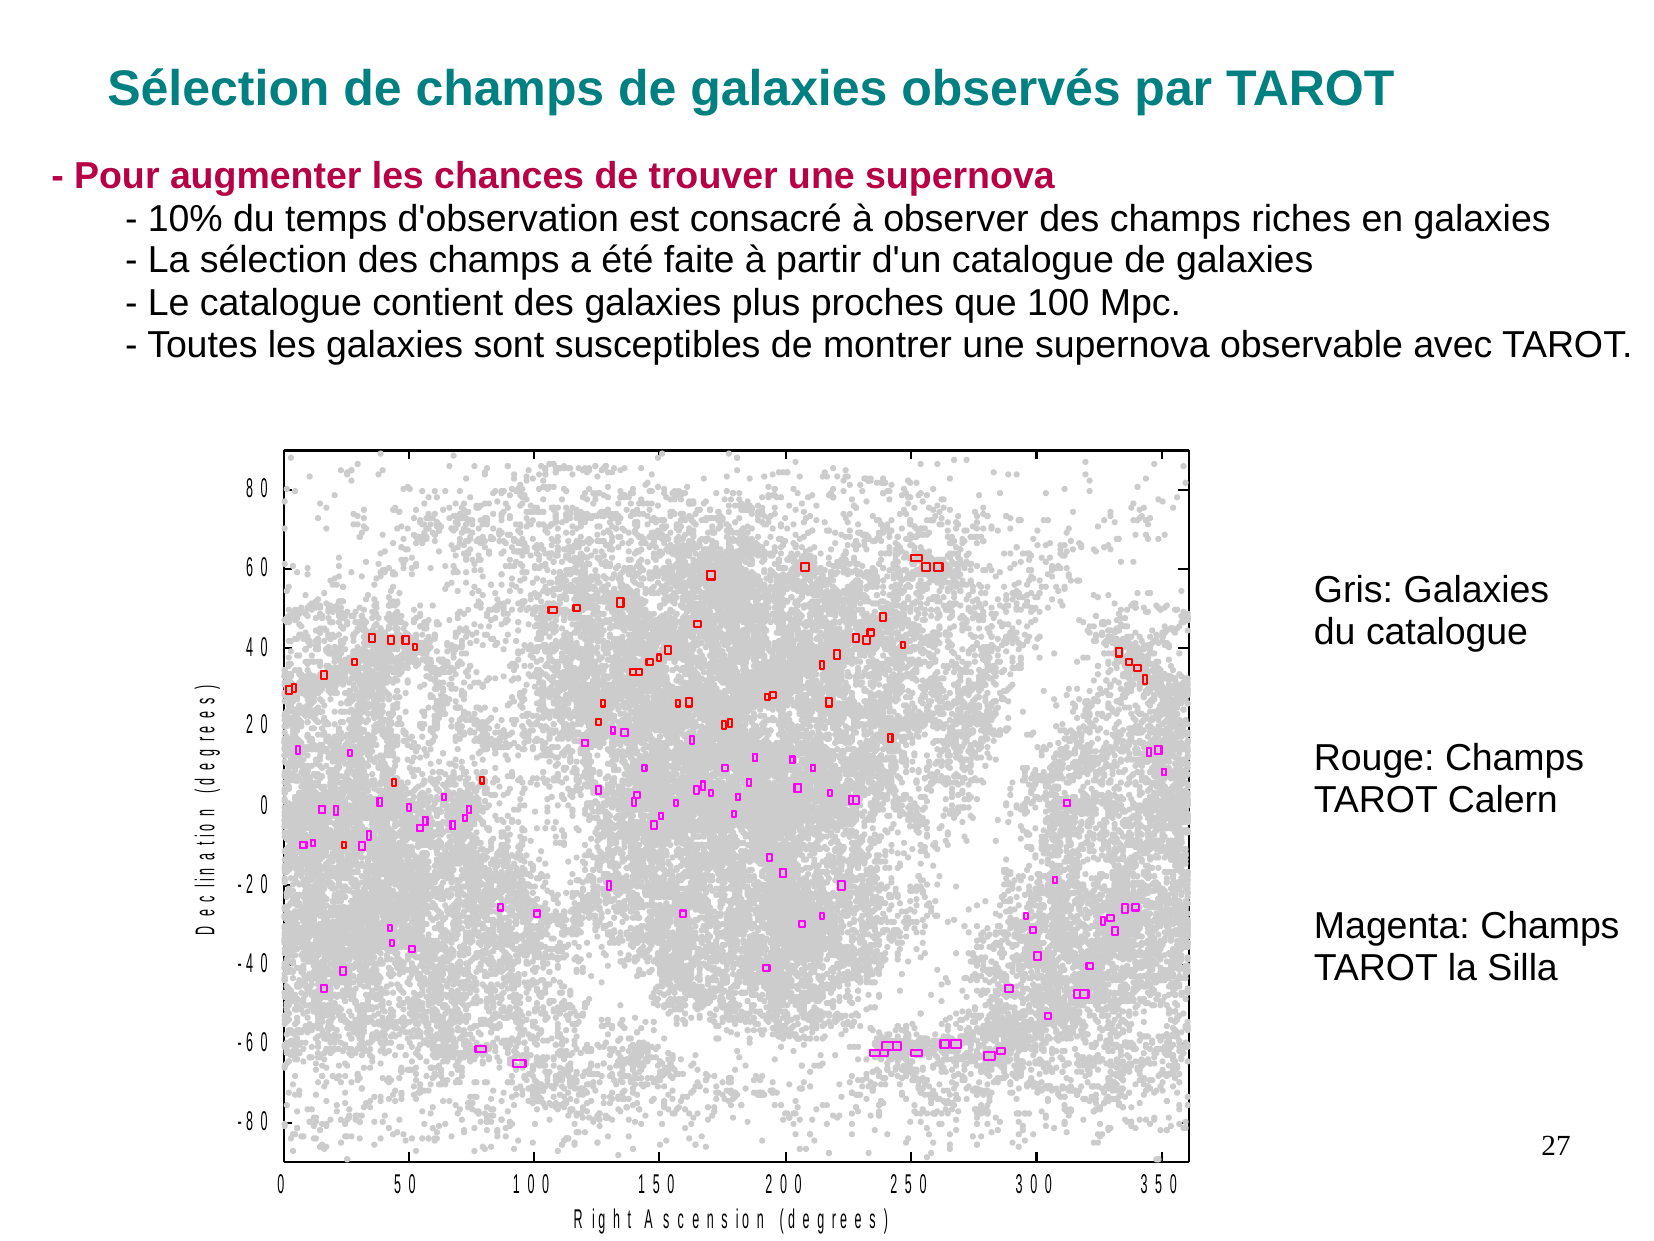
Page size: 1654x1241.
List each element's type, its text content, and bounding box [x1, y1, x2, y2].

picture [131, 383, 1300, 1241]
text_box - Pour augmenter les chances de trouver une supernova - 10% du temps d'observation est consacré à observer des champs riches en galaxies - La sélection des champs a été faite à partir d'un catalogue de galaxies - Le catalogue contient des galaxies plus proches que 100 Mpc. - Toutes les galaxies sont susceptibles de montrer une supernova observable avec TAROT. [36, 147, 1649, 416]
text_box Gris: Galaxies du catalogue Rouge: Champs TAROT Calern Magenta: Champs TAROT la Silla [1299, 561, 1635, 997]
text_box Sélection de champs de galaxies observés par TAROT [92, 53, 1411, 125]
